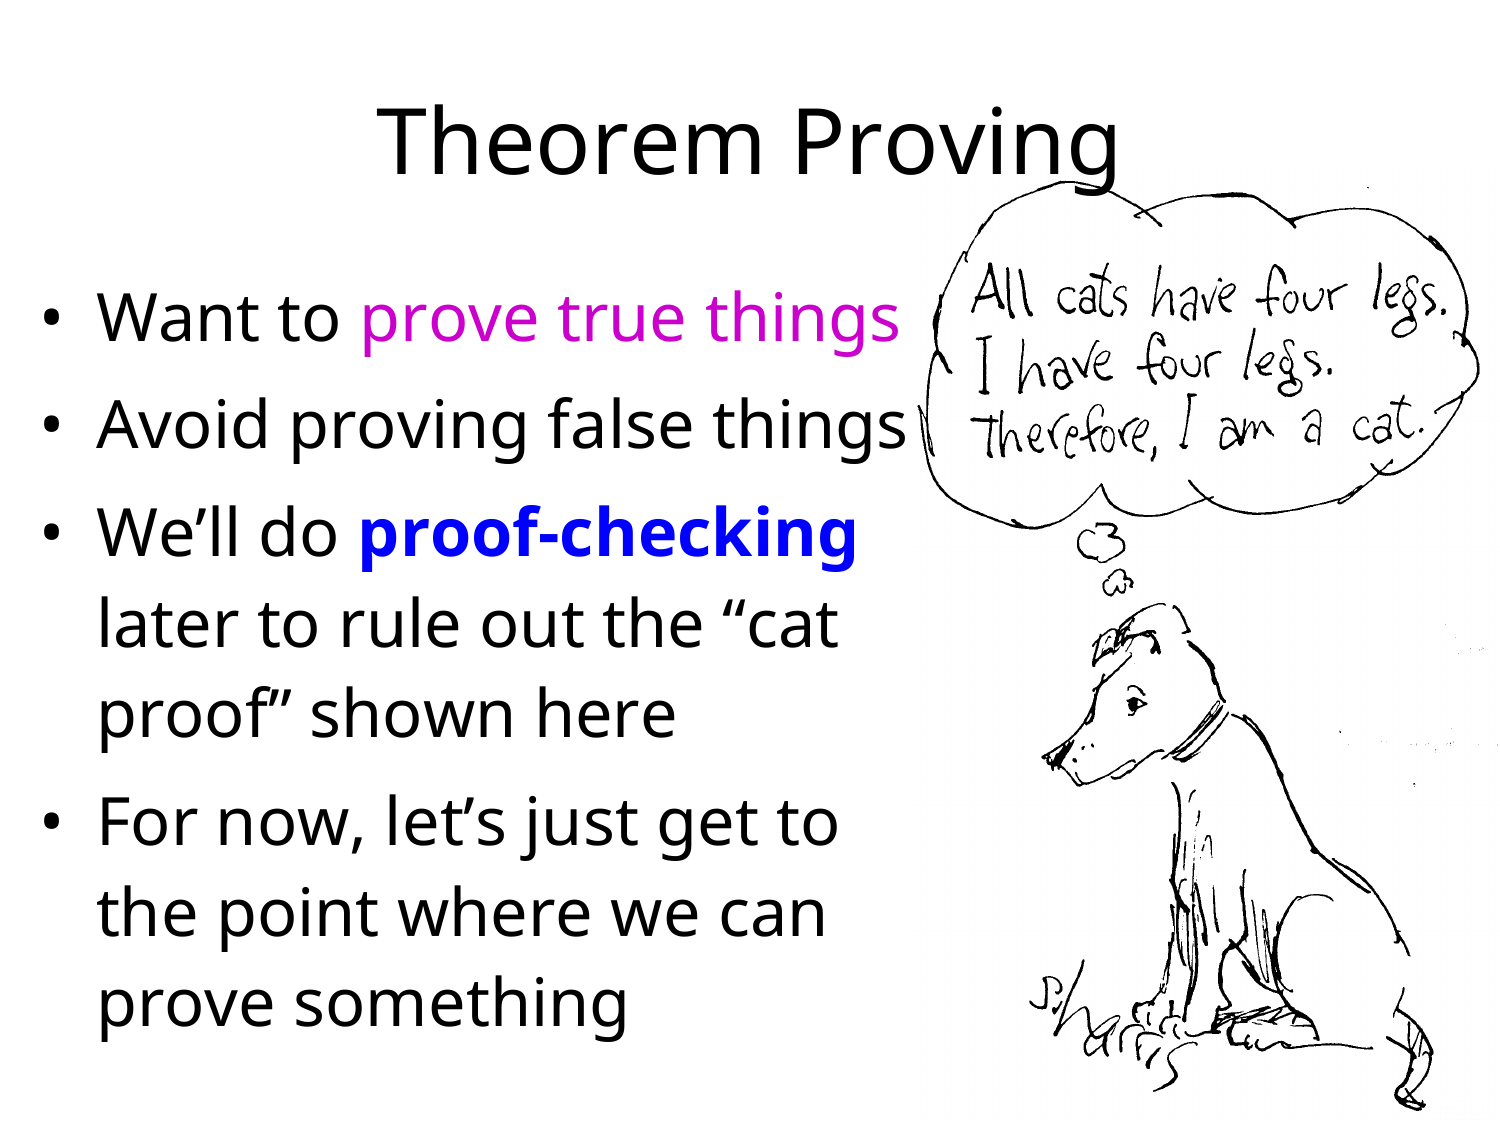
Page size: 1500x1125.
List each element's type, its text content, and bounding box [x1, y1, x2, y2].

picture [908, 162, 1500, 1125]
title Theorem Proving [24, 45, 1476, 233]
list Want to prove true things Avoid proving false things We’ll do proof-checking later to rule out the “cat proof” shown here For now, let’s just get to the point where we can prove something [24, 262, 951, 1101]
